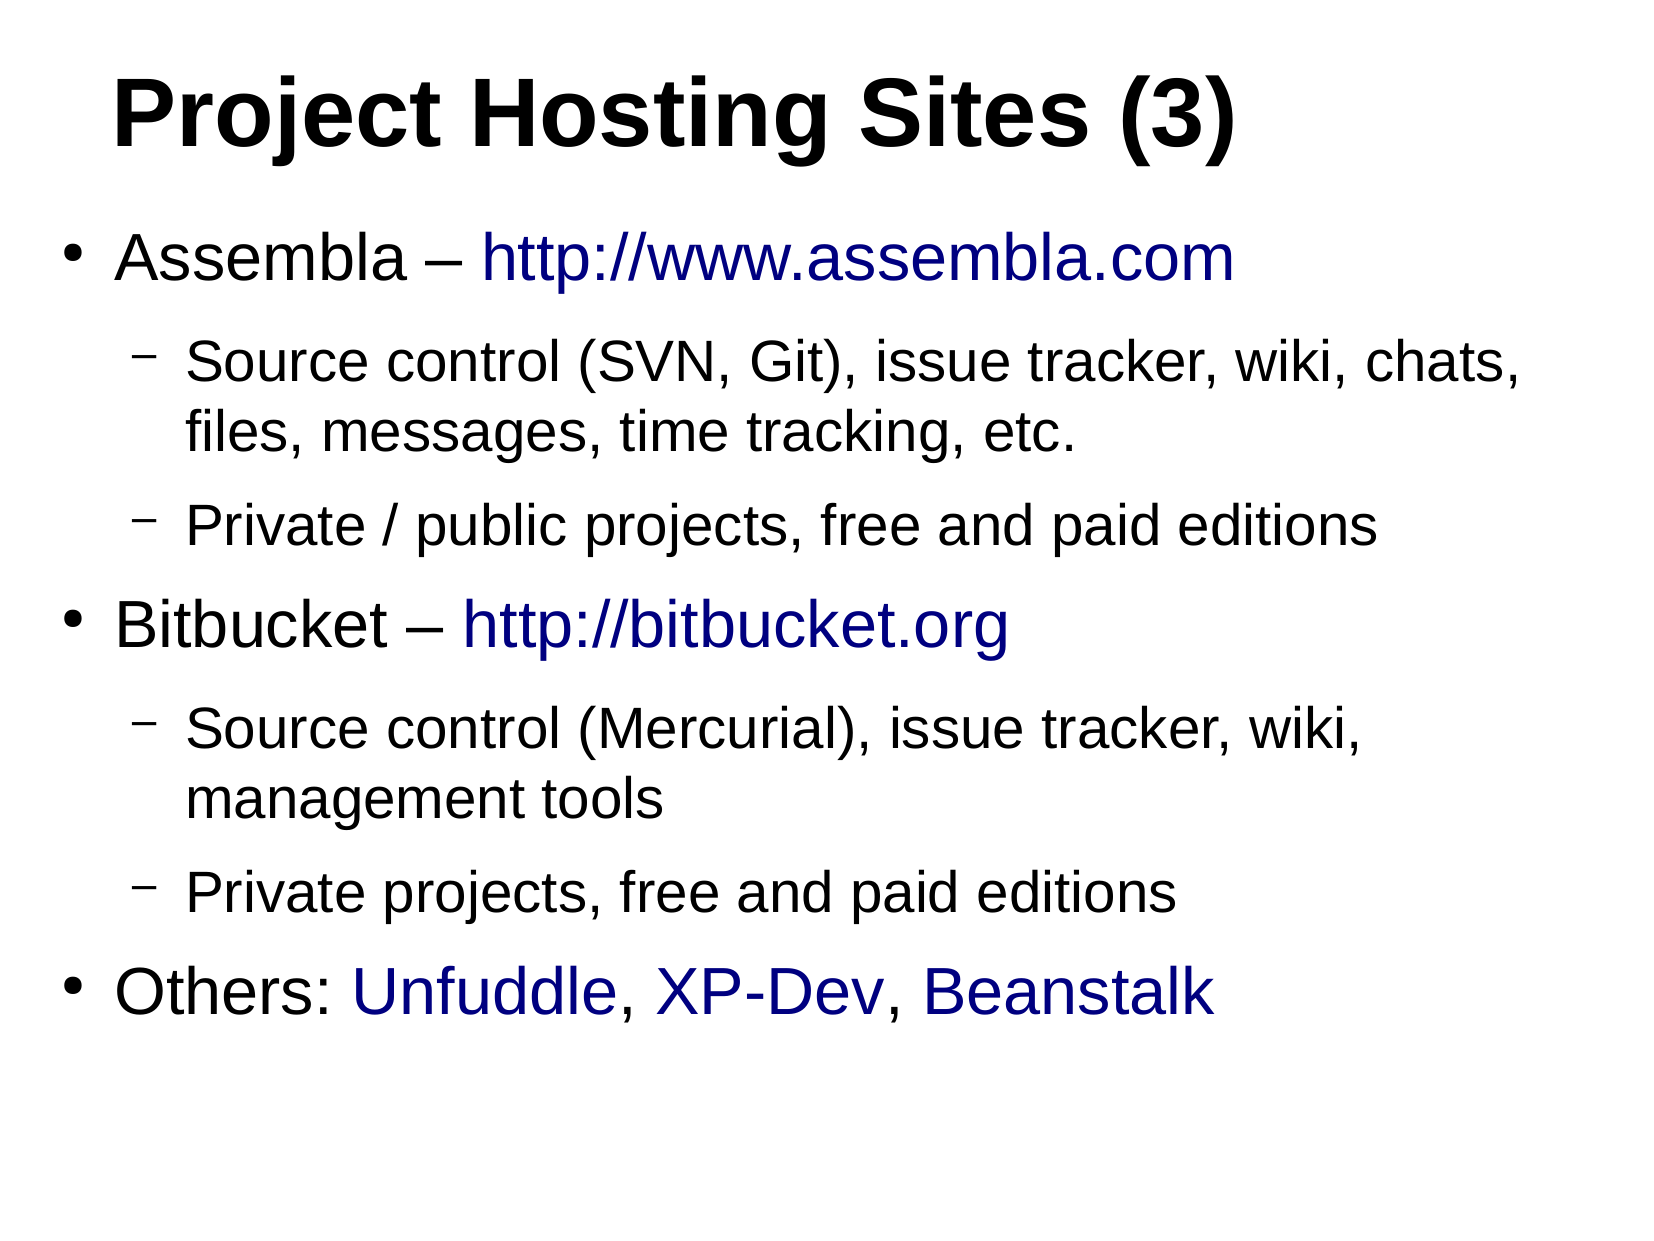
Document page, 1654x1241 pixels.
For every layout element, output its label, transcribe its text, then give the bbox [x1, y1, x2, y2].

list Assembla – http://www.assembla.com Source control (SVN, Git), issue tracker, wiki, chats, files, messages, time tracking, etc. Private / public projects, free and paid editions Bitbucket – http://bitbucket.org Source control (Mercurial), issue tracker, wiki, management tools Private projects, free and paid editions Others: Unfuddle, XP-Dev, Beanstalk [25, 208, 1628, 1216]
title Project Hosting Sites (3) [25, 7, 1325, 209]
